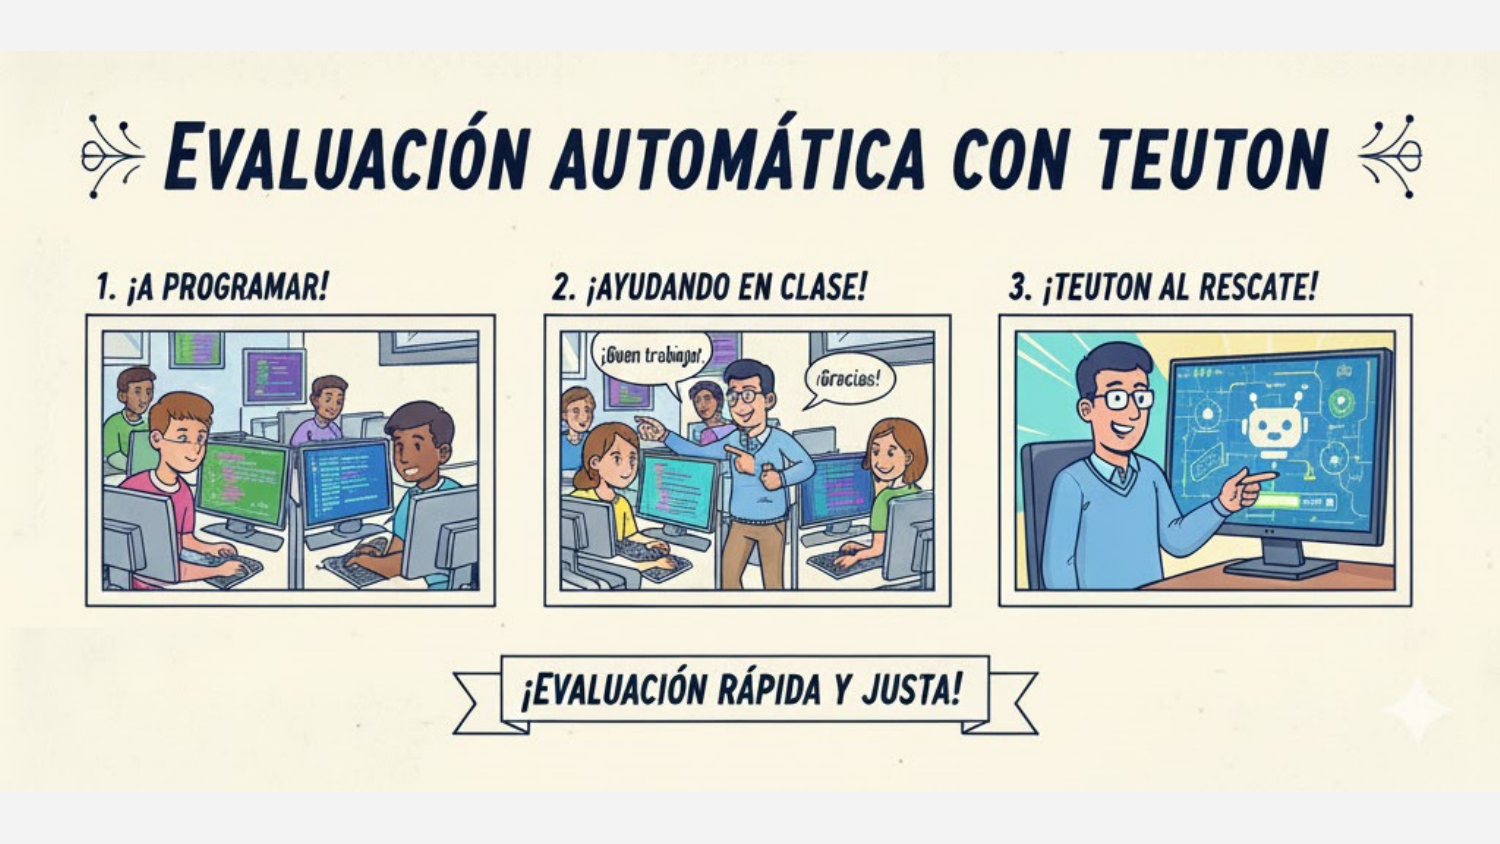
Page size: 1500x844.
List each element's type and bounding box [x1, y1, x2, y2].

picture [0, 51, 1500, 792]
